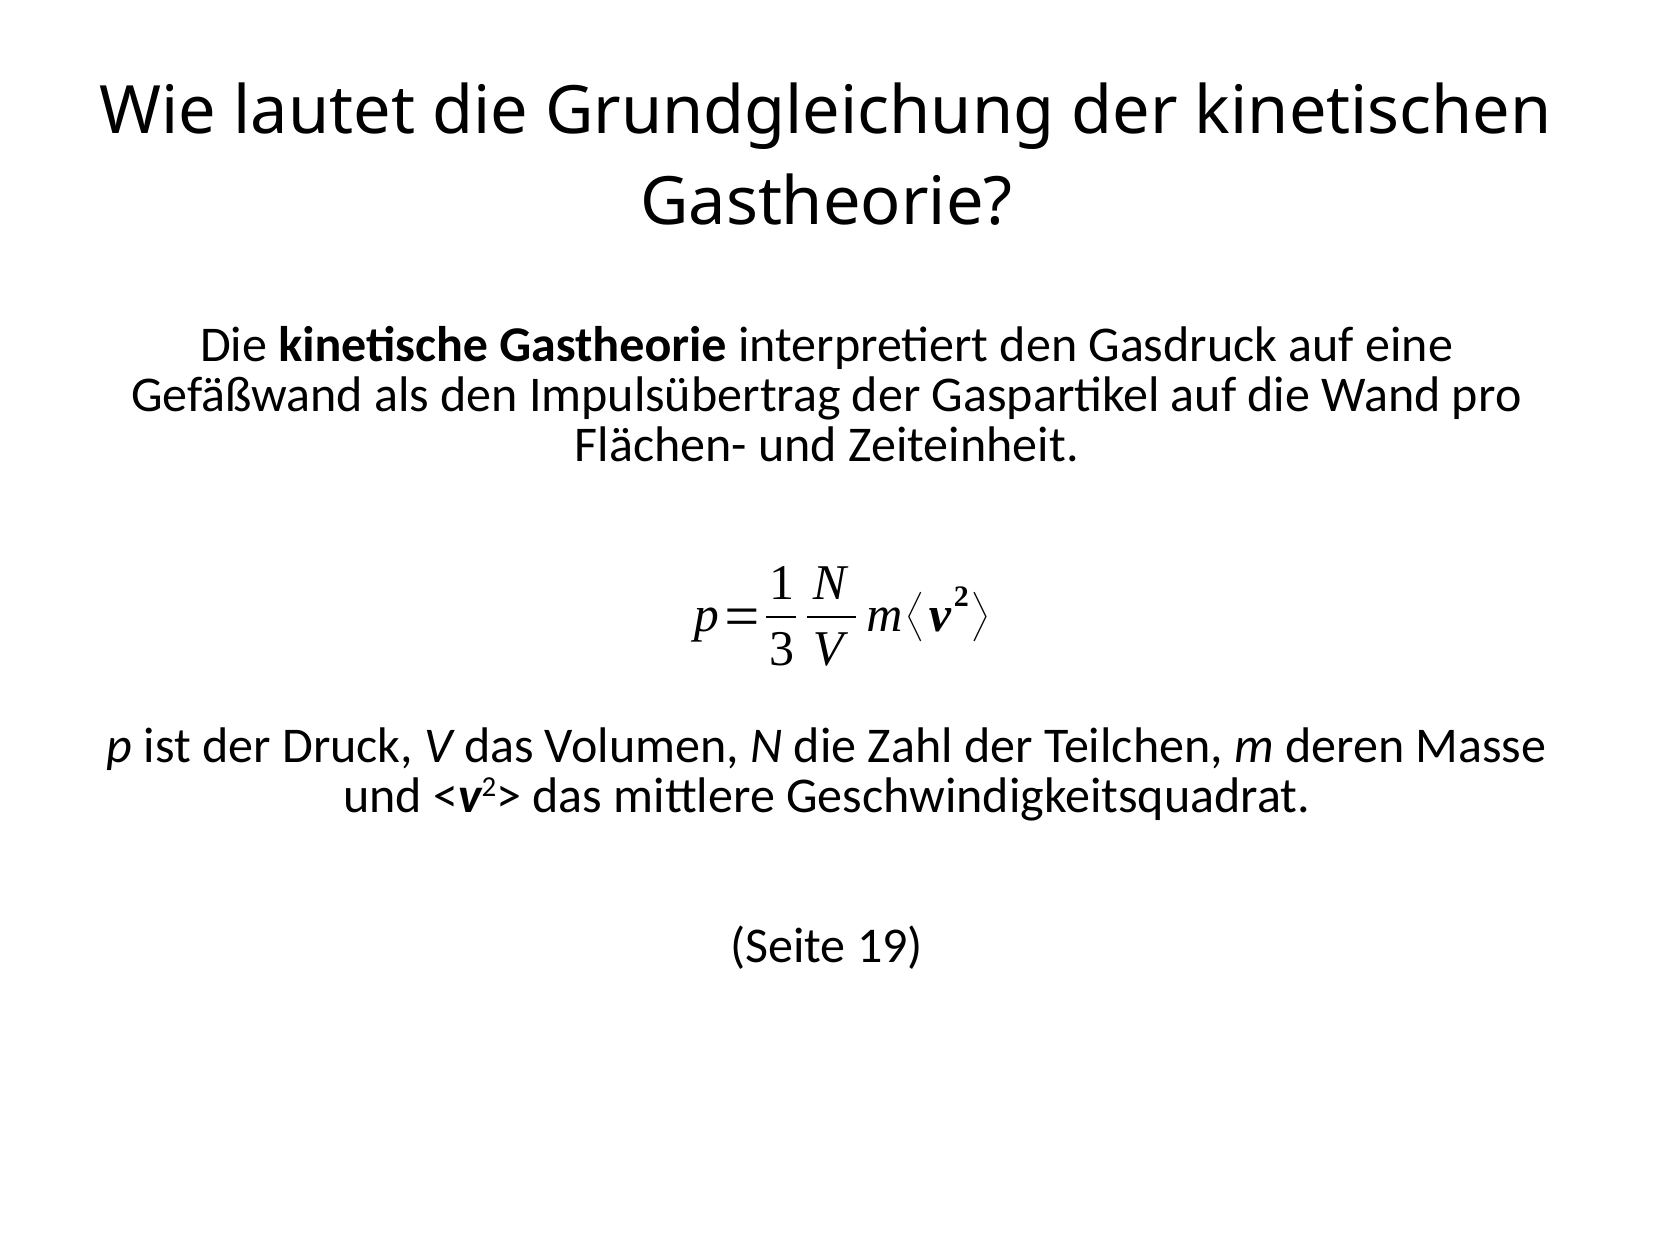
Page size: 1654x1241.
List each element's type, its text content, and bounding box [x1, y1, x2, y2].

chart [675, 556, 1002, 678]
title Wie lautet die Grundgleichung der kinetischen Gastheorie? [82, 49, 1571, 253]
subtitle Die kinetische Gastheorie interpretiert den Gasdruck auf eine Gefäßwand als den Impulsübertrag der Gaspartikel auf die Wand pro Flächen- und Zeiteinheit. p ist der Druck, V das Volumen, N die Zahl der Teilchen, m deren Masse und <v2> das mittlere Geschwindigkeitsquadrat. (Seite 19) [82, 253, 1571, 1047]
